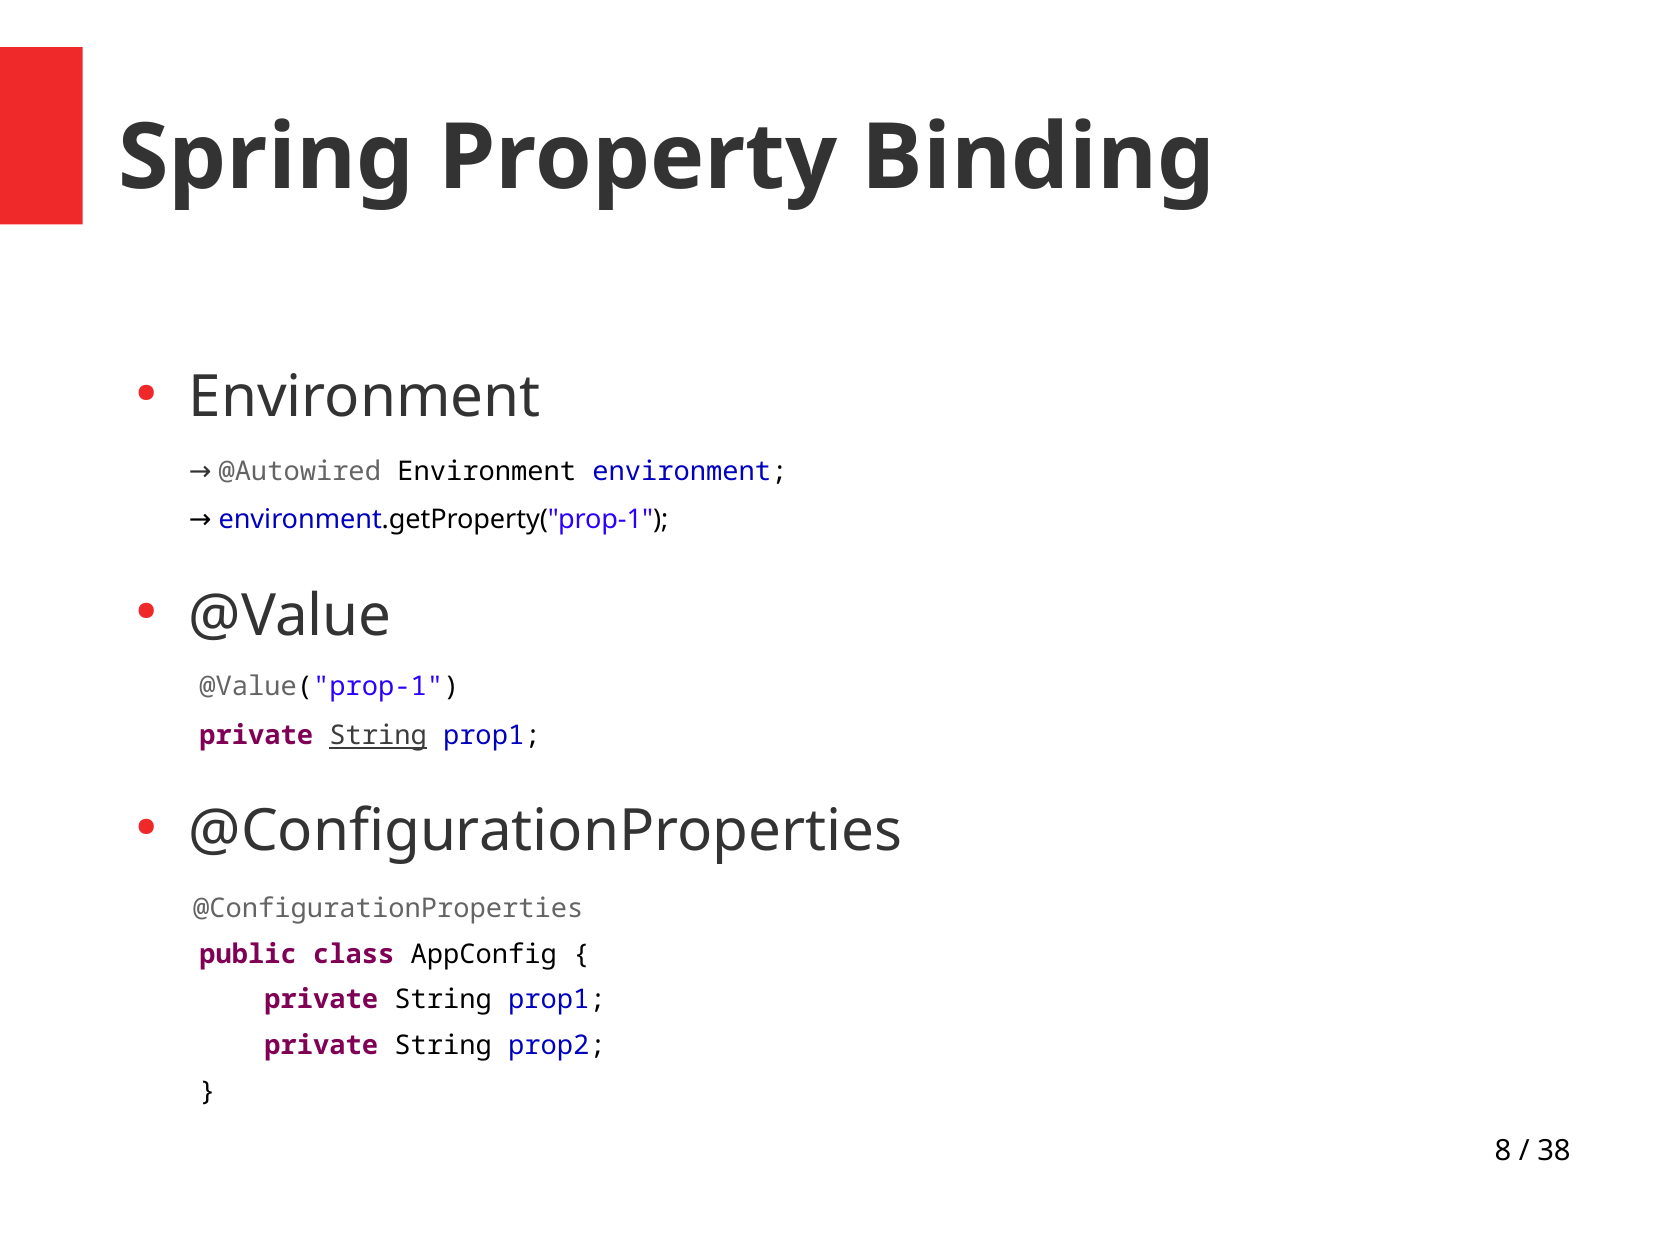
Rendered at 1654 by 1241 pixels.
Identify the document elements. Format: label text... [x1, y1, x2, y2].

title Spring Property Binding [118, 0, 1571, 313]
list Environment → @Autowired Environment environment; → environment.getProperty("prop-1"); @Value @Value("prop-1") private String prop1; @ConfigurationProperties @ConfigurationProperties public class AppConfig { private String prop1; private String prop2; } [118, 354, 1536, 1074]
